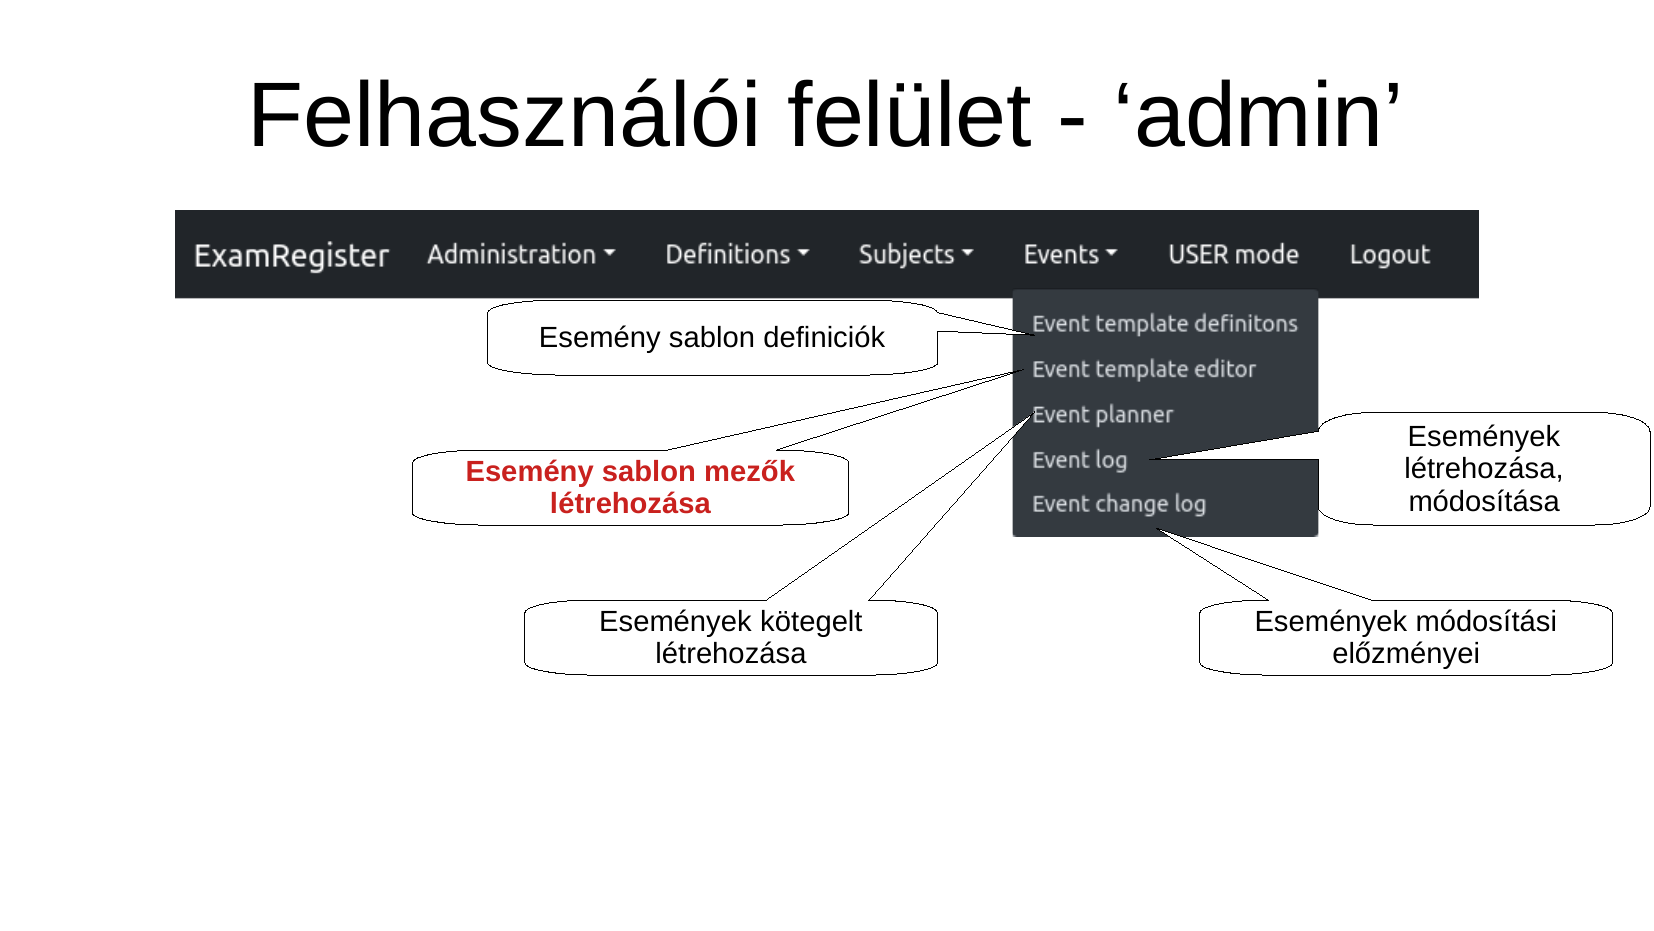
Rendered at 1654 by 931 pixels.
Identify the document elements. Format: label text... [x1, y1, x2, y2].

text_box Esemény sablon definiciók [487, 300, 1035, 376]
title Felhasználói felület - ‘admin’ [82, 37, 1571, 193]
text_box Események kötegelt létrehozása [524, 411, 1035, 676]
text_box Események módosítási előzményei [1156, 528, 1613, 676]
text_box Esemény sablon mezők létrehozása [412, 369, 1024, 526]
picture [175, 210, 1479, 537]
text_box Események létrehozása, módosítása [1149, 412, 1651, 526]
